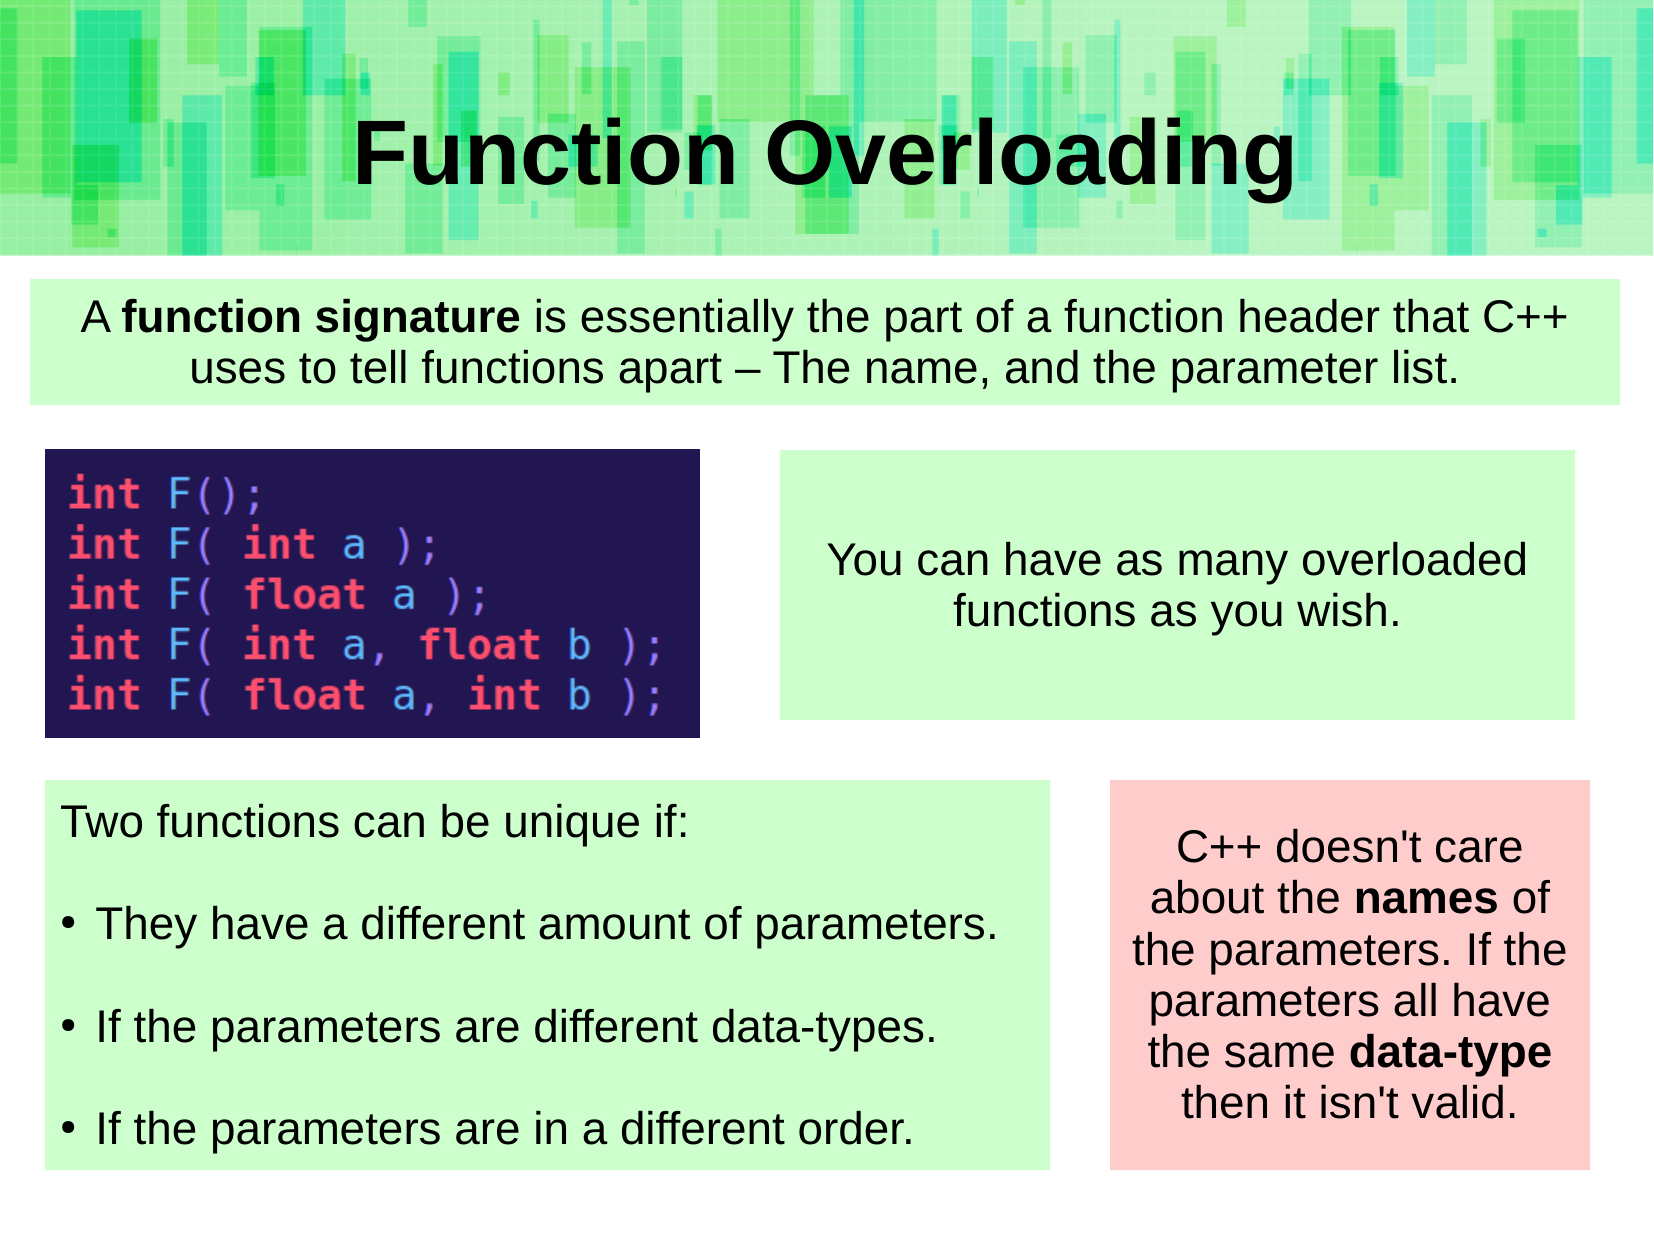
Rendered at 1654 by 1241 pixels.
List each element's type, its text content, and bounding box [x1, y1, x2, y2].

text_box You can have as many overloaded functions as you wish. [780, 450, 1576, 721]
title Function Overloading [82, 49, 1571, 257]
text_box C++ doesn't care about the names of the parameters. If the parameters all have the same data-type then it isn't valid. [1110, 780, 1591, 1171]
picture [0, 0, 1654, 1241]
text_box Two functions can be unique if: They have a different amount of parameters. If the parameters are different data-types. If the parameters are in a different order. [45, 780, 1051, 1171]
text_box A function signature is essentially the part of a function header that C++ uses to tell functions apart – The name, and the parameter list. [30, 279, 1621, 406]
